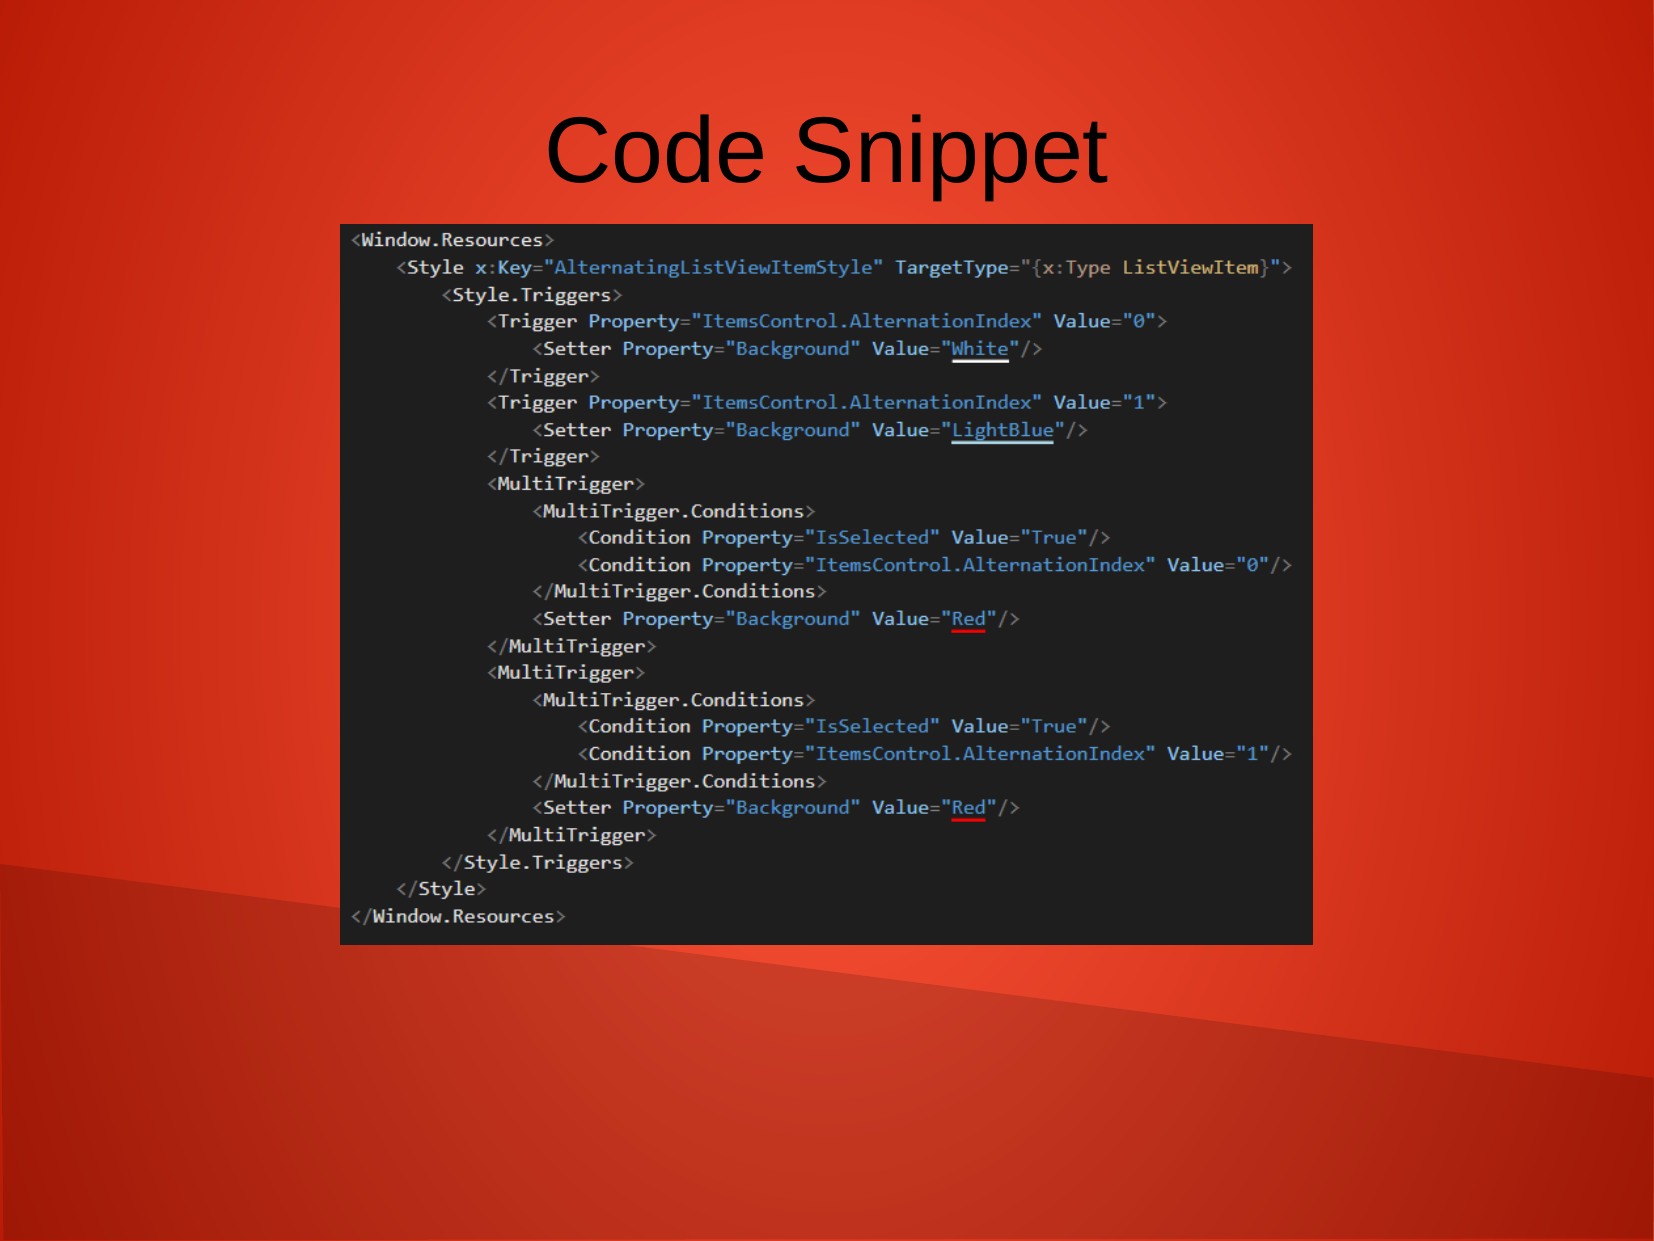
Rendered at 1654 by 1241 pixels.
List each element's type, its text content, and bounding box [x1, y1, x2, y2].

picture [340, 224, 1313, 945]
title Code Snippet [82, 47, 1571, 252]
